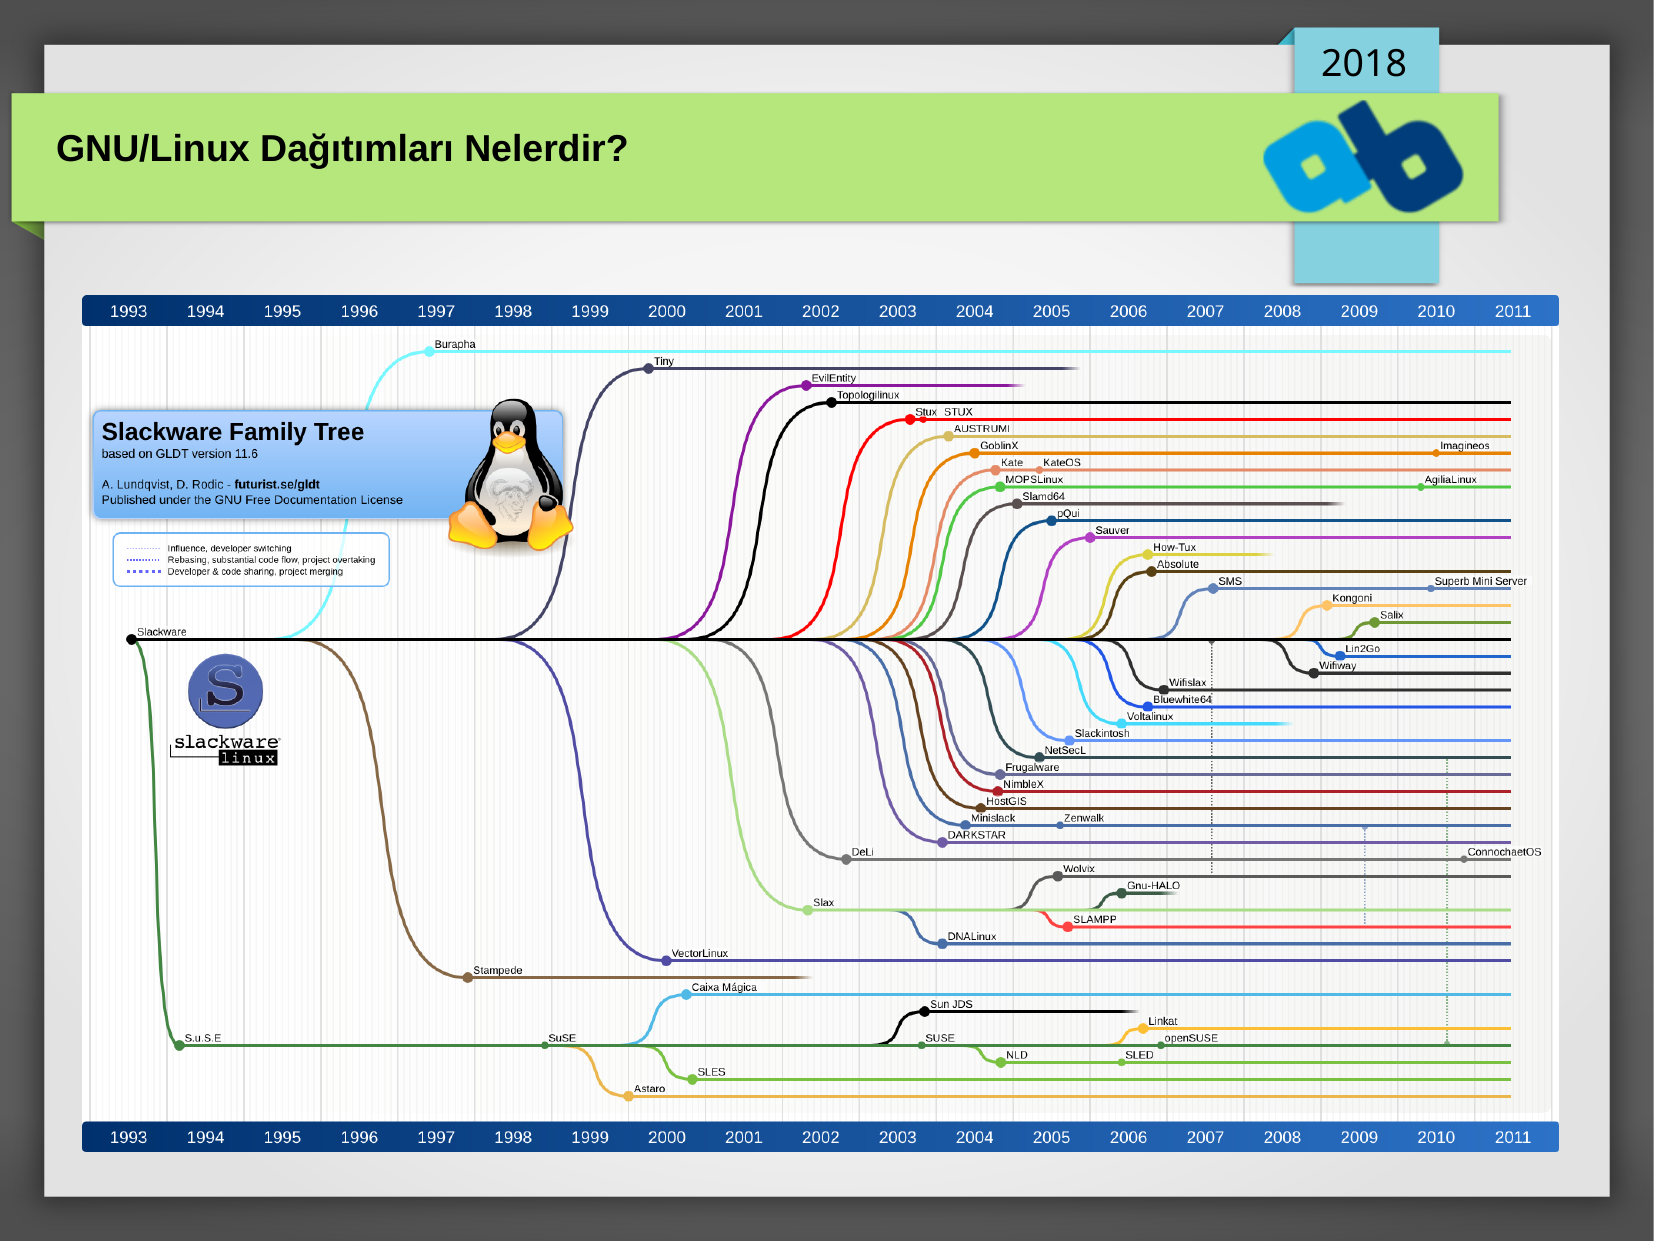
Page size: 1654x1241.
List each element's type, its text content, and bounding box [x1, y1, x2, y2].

text_box 2018 [1299, 29, 1430, 98]
text_box GNU/Linux Dağıtımları Nelerdir? [41, 120, 792, 178]
picture [0, 0, 1654, 1241]
